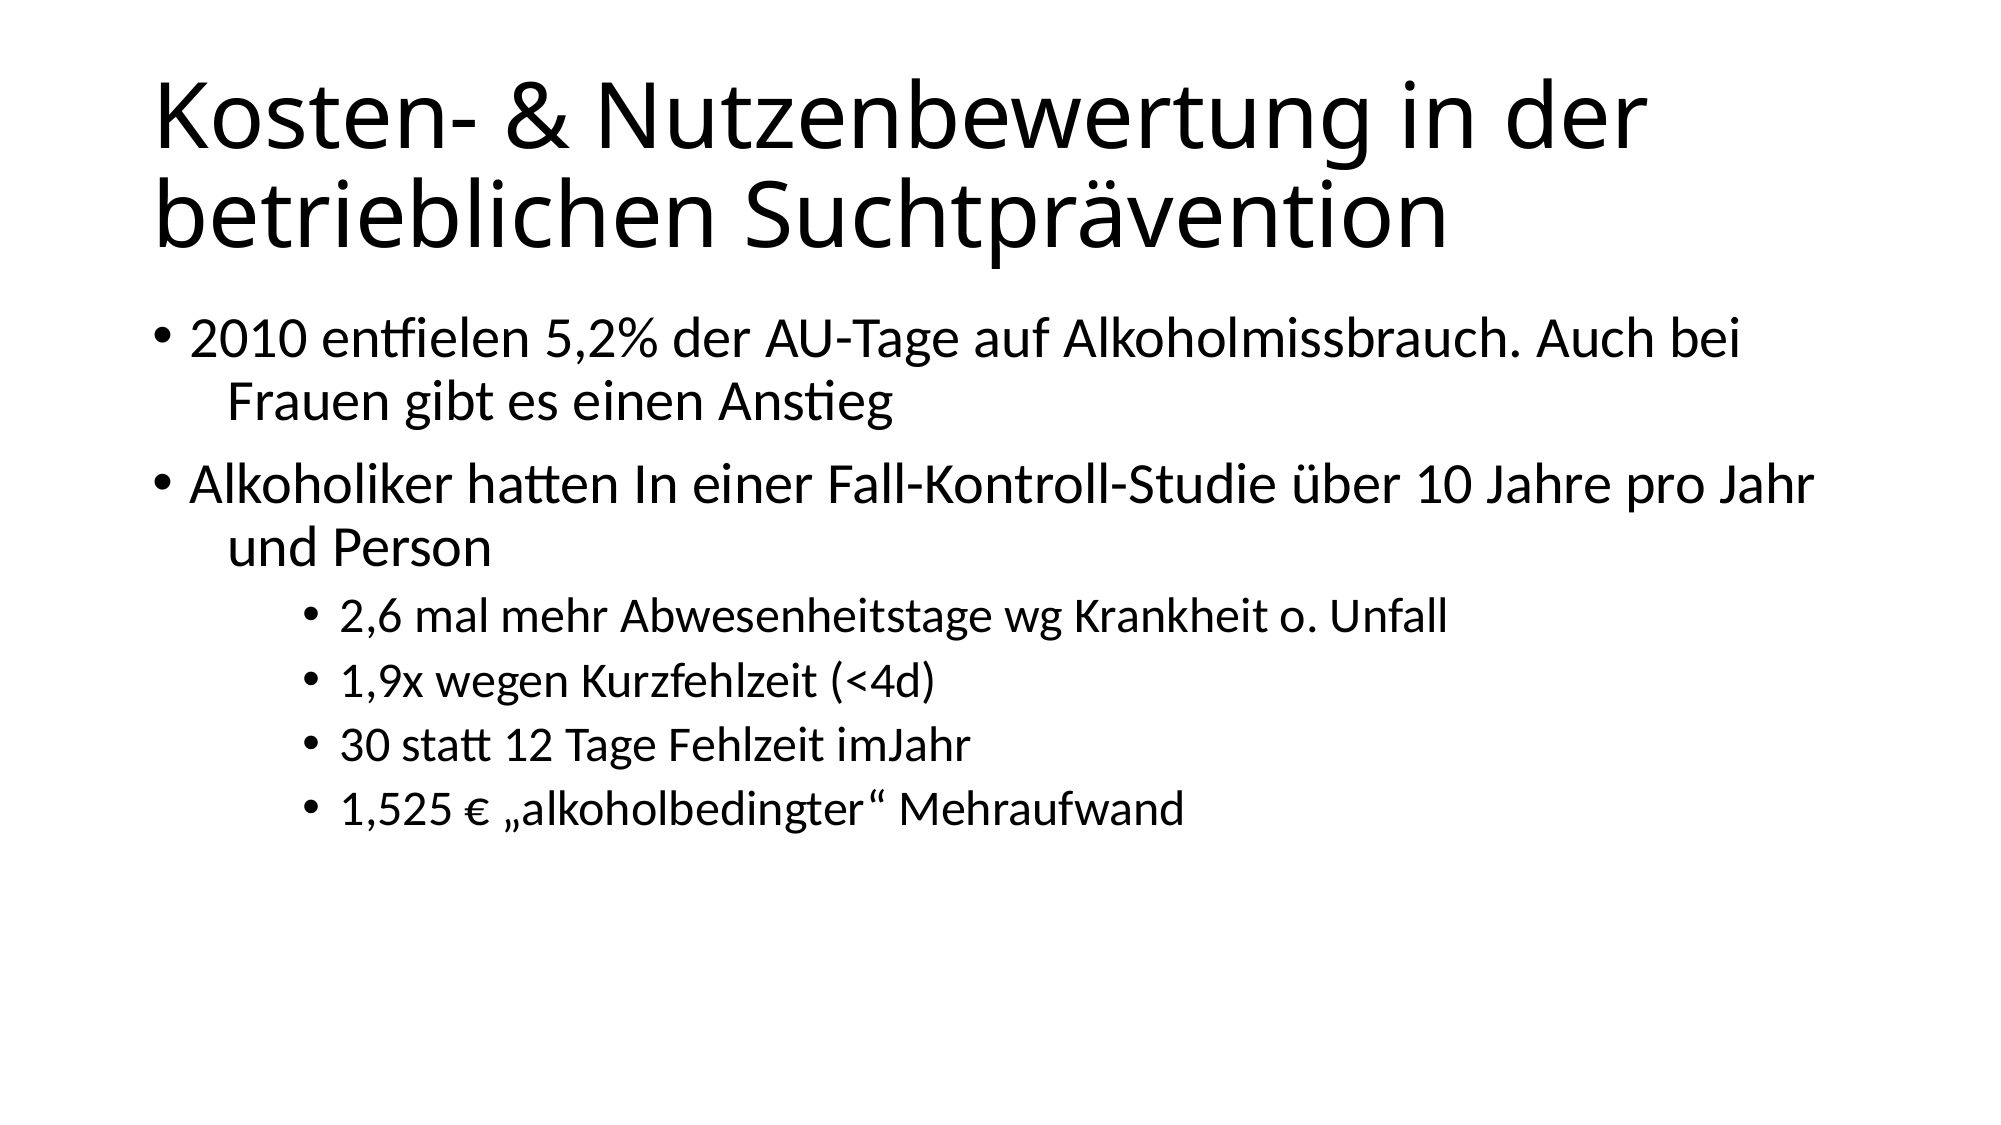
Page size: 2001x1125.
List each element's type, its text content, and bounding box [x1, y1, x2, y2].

title Kosten- & Nutzenbewertung in der betrieblichen Suchtprävention [137, 59, 1863, 278]
list 2010 entfielen 5,2% der AU-Tage auf Alkoholmissbrauch. Auch bei Frauen gibt es einen Anstieg Alkoholiker hatten In einer Fall-Kontroll-Studie über 10 Jahre pro Jahr und Person 2,6 mal mehr Abwesenheitstage wg Krankheit o. Unfall 1,9x wegen Kurzfehlzeit (<4d) 30 statt 12 Tage Fehlzeit imJahr 1,525 € „alkoholbedingter“ Mehraufwand [137, 299, 1863, 1014]
